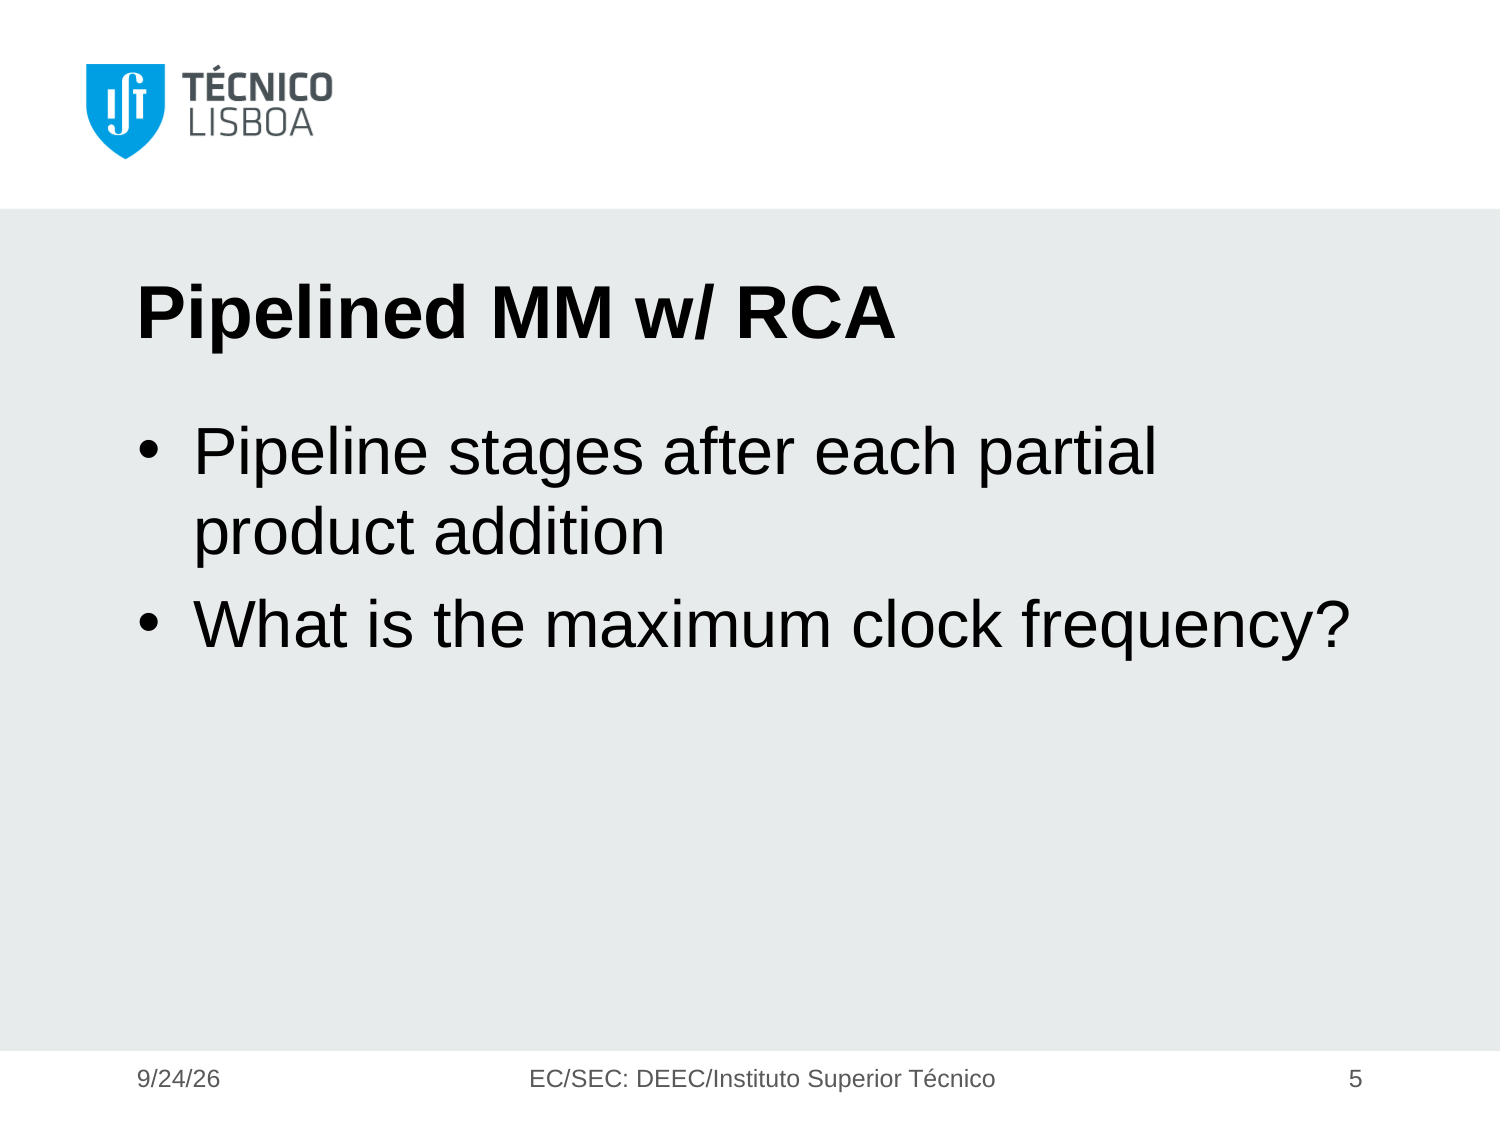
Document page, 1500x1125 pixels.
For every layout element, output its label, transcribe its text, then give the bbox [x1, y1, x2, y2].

title Pipelined MM w/ RCA [121, 237, 1378, 381]
slide_number <number> [1077, 1052, 1378, 1103]
footer EC/SEC: DEEC/Instituto Superior Técnico [512, 1052, 1021, 1103]
slide_number 10/16/18 [121, 1052, 425, 1103]
list Pipeline stages after each partial product addition What is the maximum clock frequency? [121, 400, 1378, 1005]
picture [0, 0, 1500, 1125]
